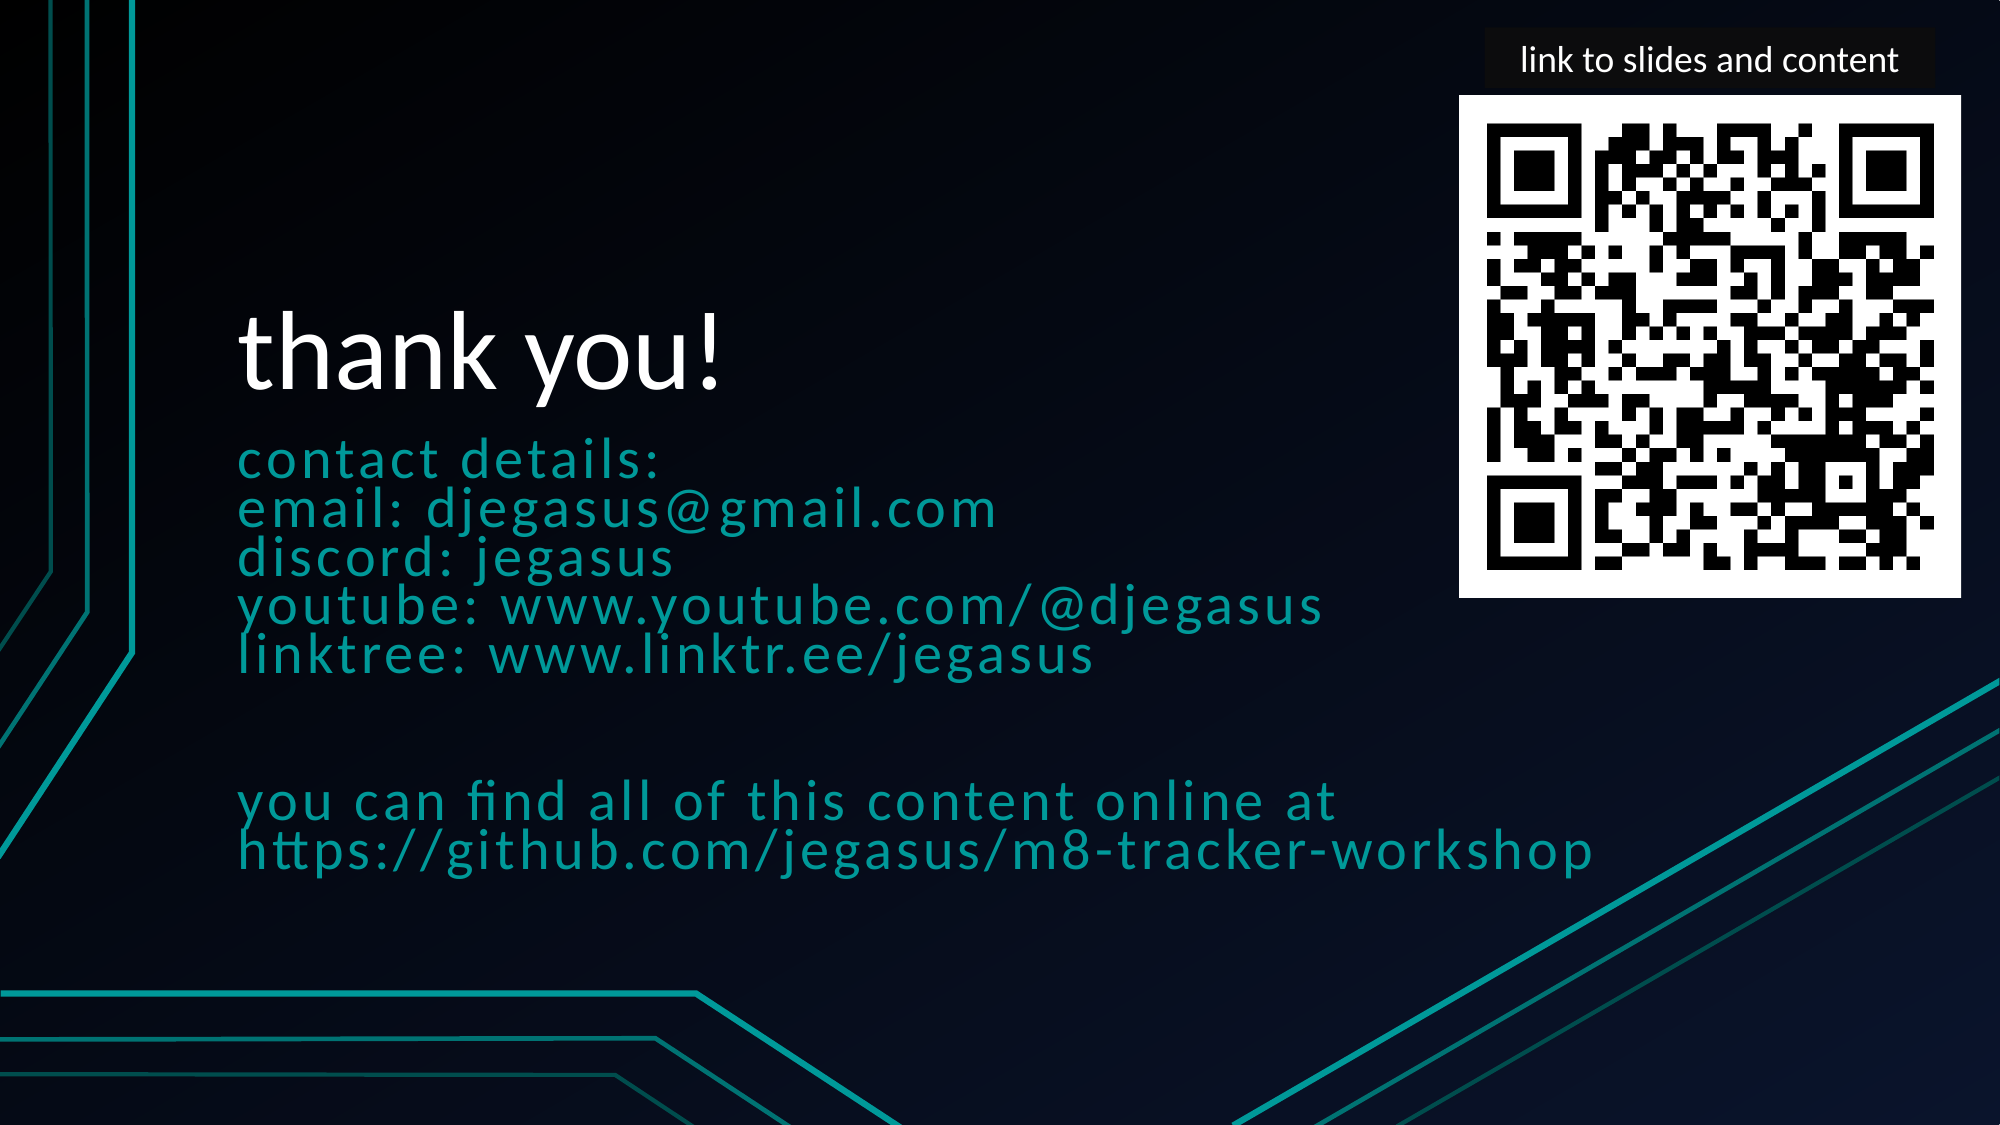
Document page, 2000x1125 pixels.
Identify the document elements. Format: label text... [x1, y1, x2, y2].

subtitle contact details: email: djegasus@gmail.com discord: jegasus youtube: www.youtube.com/@djegasus linktree: www.linktr.ee/jegasus you can find all of this content online at https://github.com/jegasus/m8-tracker-workshop [217, 429, 1651, 925]
picture [1459, 95, 1962, 598]
title thank you! [217, 95, 1459, 424]
text_box link to slides and content [1484, 27, 1936, 89]
